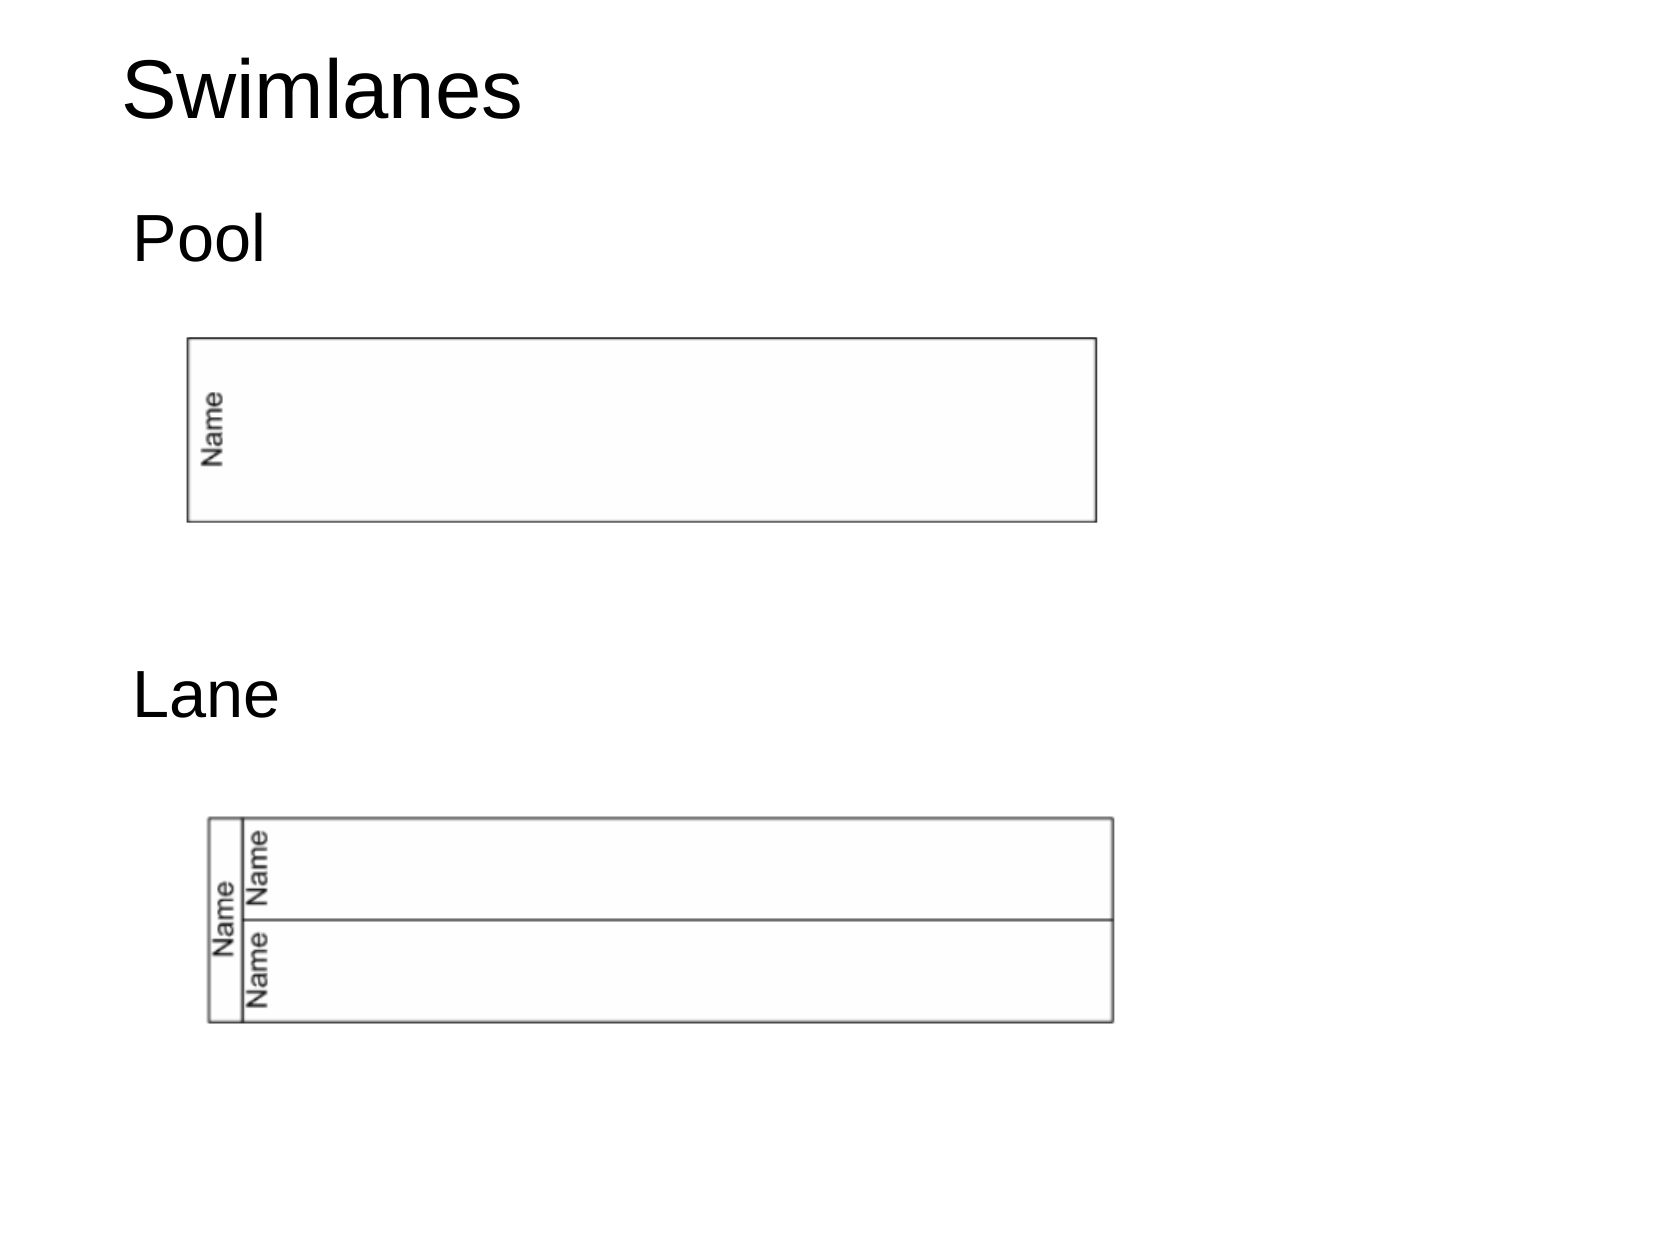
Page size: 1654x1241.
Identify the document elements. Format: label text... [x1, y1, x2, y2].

text_box Swimlanes [106, 35, 1607, 144]
picture [165, 314, 1113, 556]
text_box Lane [118, 649, 591, 740]
picture [188, 776, 1138, 1052]
text_box Pool [118, 193, 591, 284]
